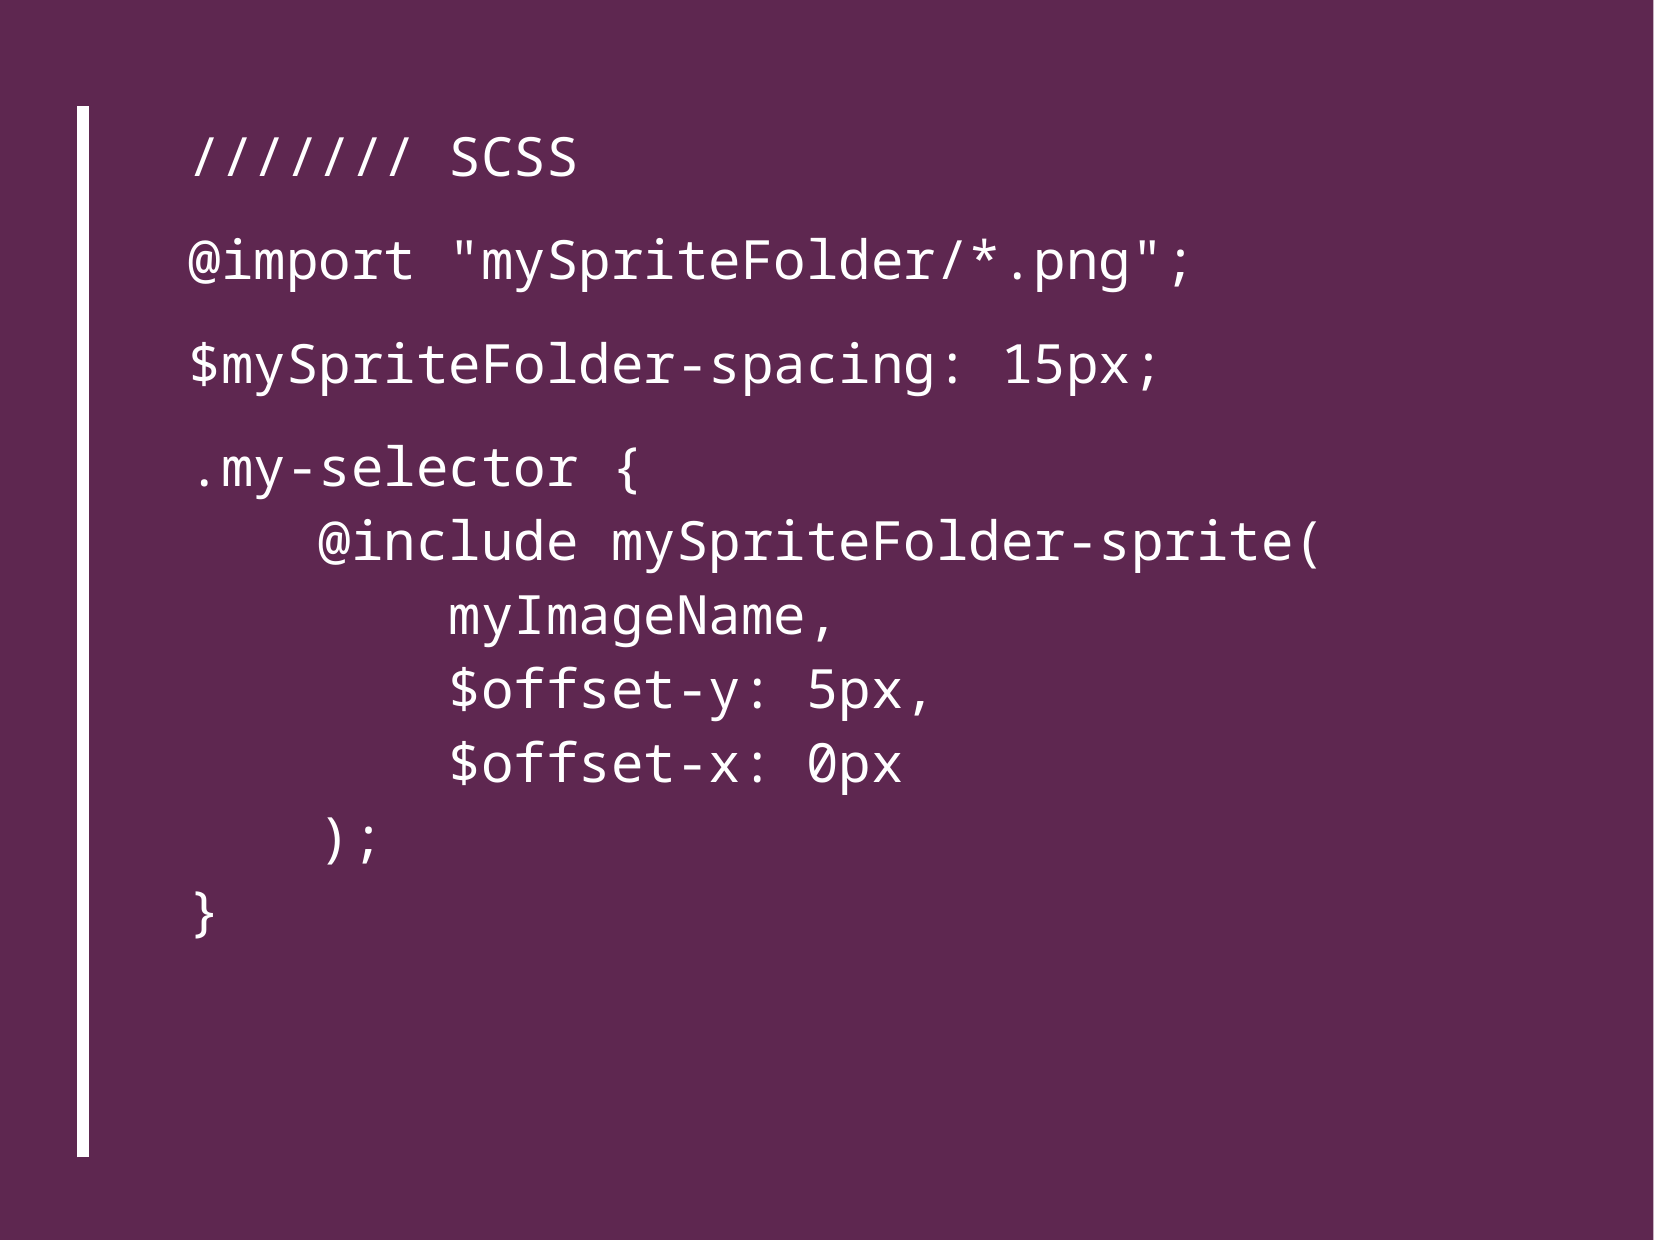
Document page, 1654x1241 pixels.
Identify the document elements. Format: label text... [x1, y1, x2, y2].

list /////// SCSS @import "mySpriteFolder/*.png"; $mySpriteFolder-spacing: 15px; .my-selector { @include mySpriteFolder-sprite( myImageName, $offset-y: 5px, $offset-x: 0px ); } [188, 118, 1571, 1158]
